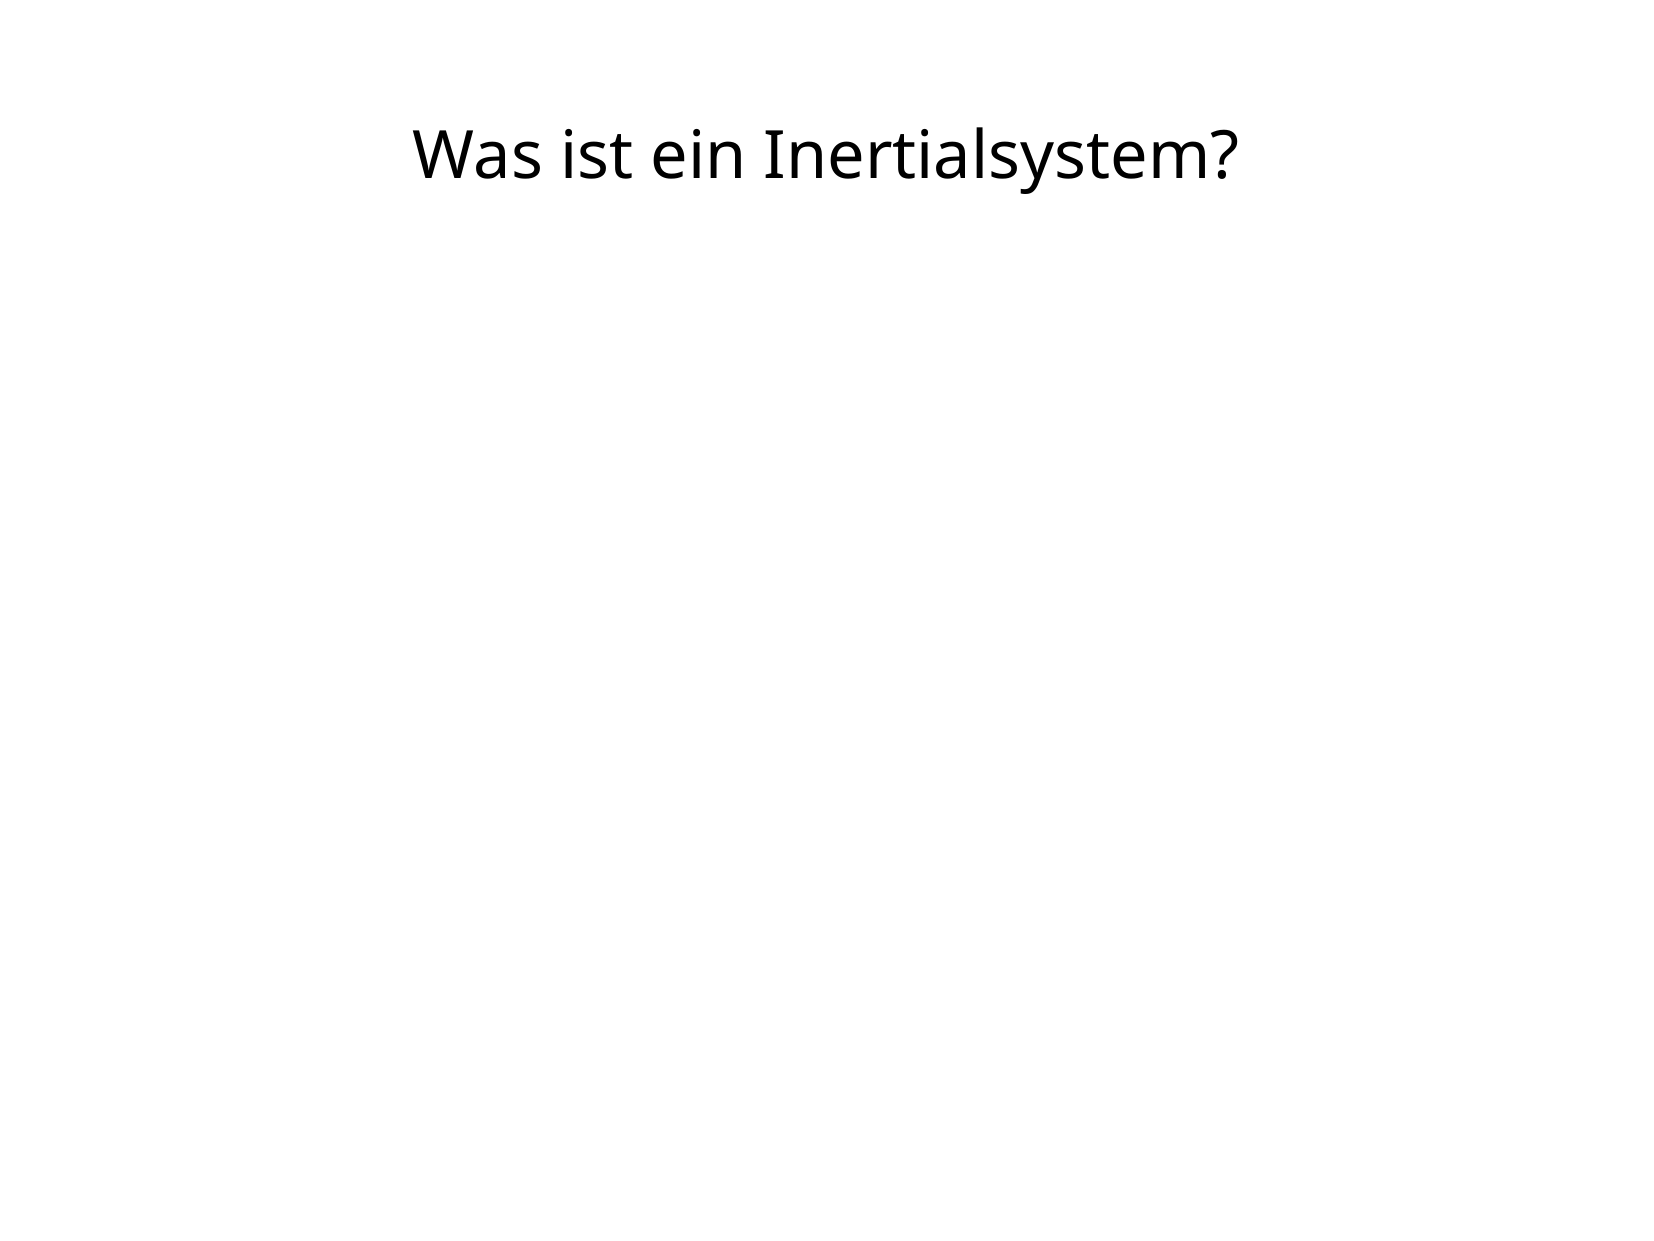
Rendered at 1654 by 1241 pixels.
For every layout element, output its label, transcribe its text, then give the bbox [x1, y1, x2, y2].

title Was ist ein Inertialsystem? [82, 49, 1571, 257]
